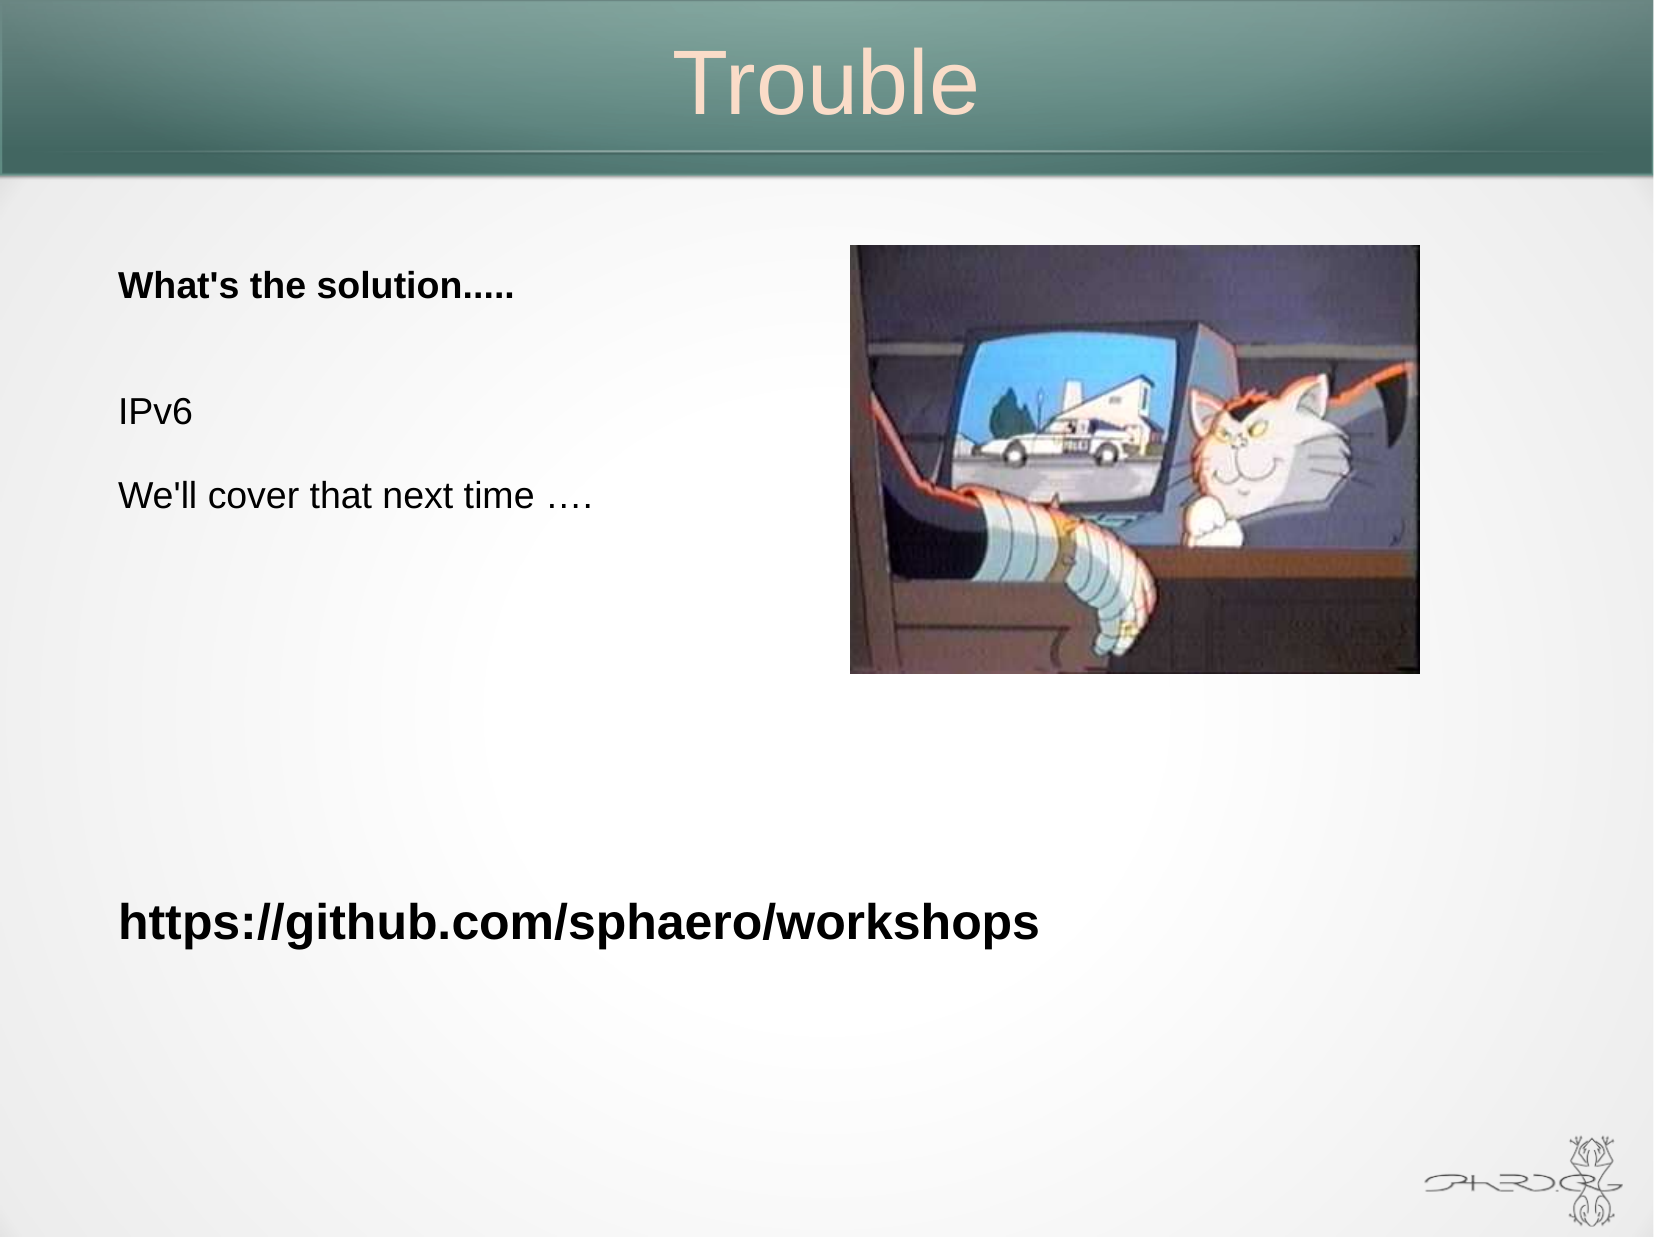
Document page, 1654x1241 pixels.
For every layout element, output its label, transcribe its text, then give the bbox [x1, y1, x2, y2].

title [82, 11, 1571, 154]
picture [0, 0, 1654, 1237]
text_box What's the solution..... IPv6 We'll cover that next time …. https://github.com/sphaero/workshops [118, 264, 1501, 993]
